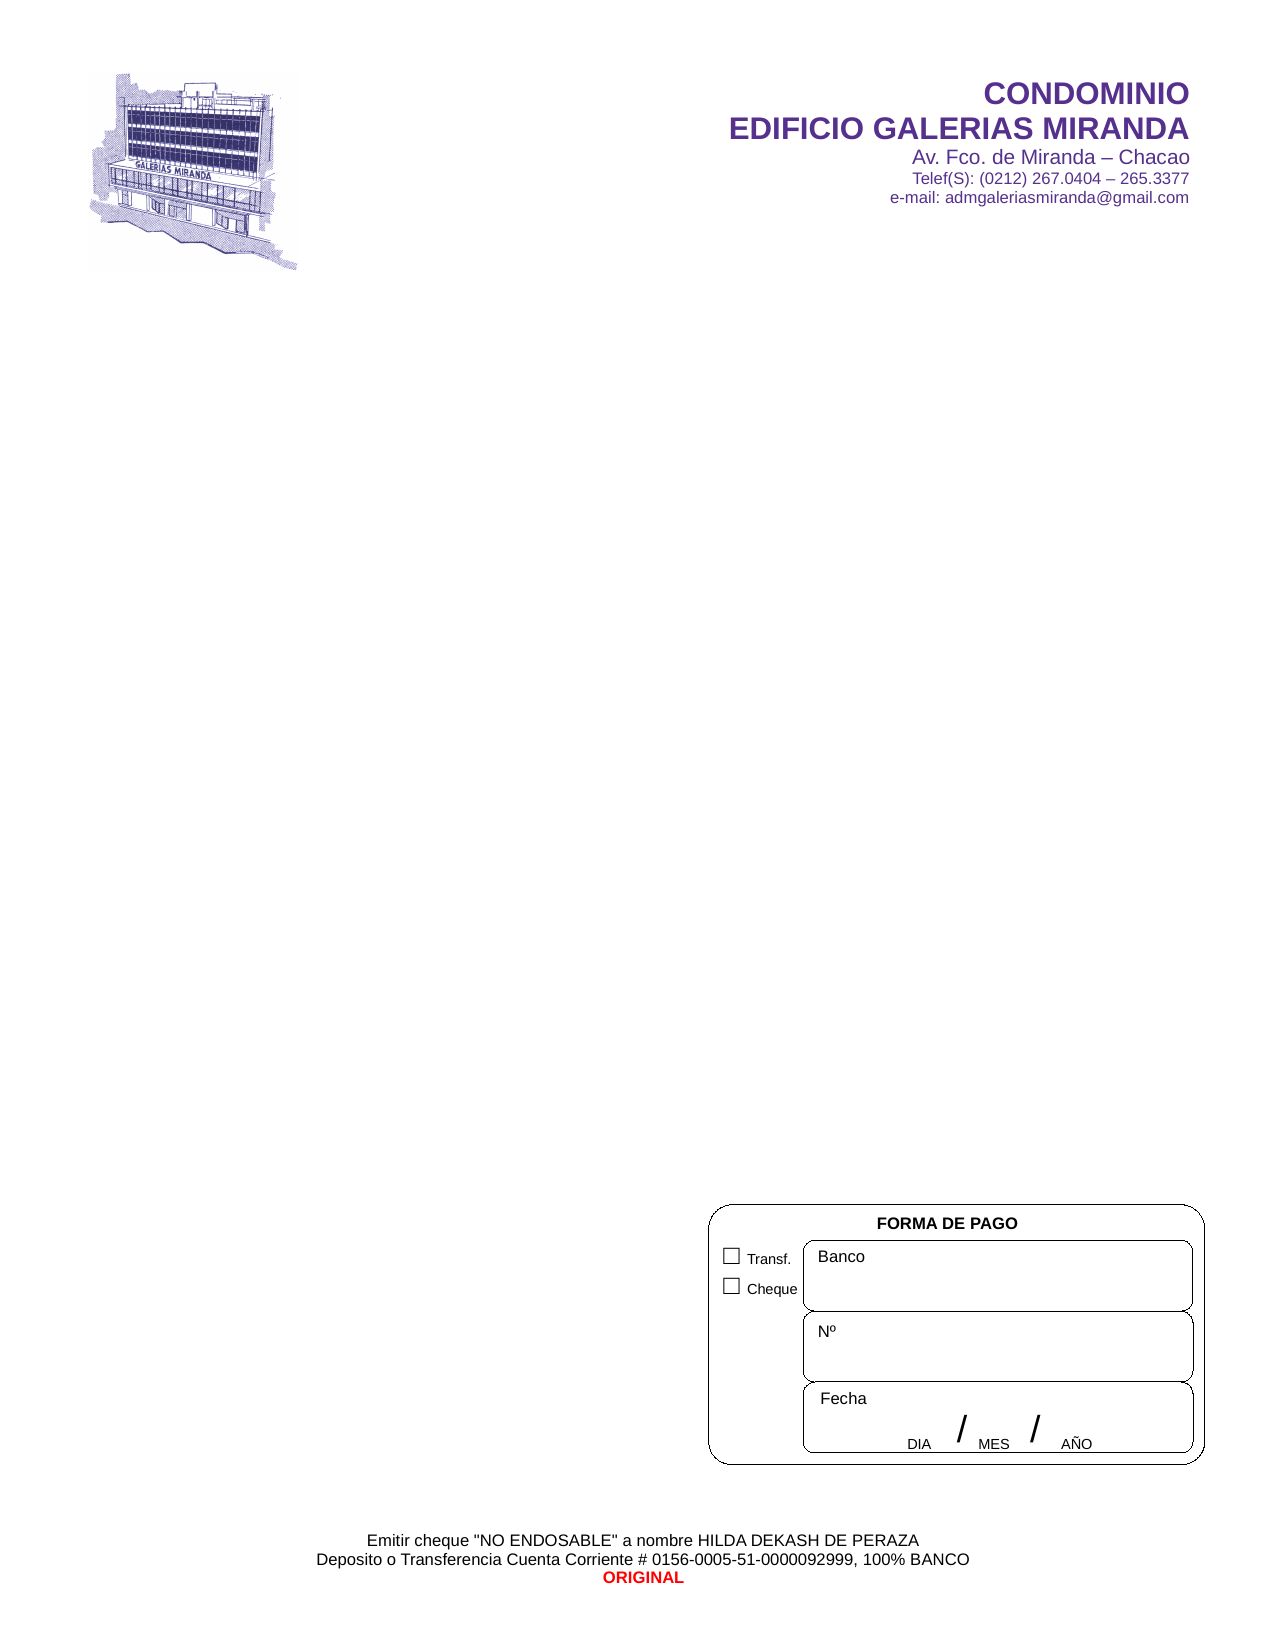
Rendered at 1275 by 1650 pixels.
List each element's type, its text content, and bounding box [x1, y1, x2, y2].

text_box FORMA DE PAGO [862, 1206, 1034, 1241]
text_box DIA MES AÑO [892, 1429, 1108, 1461]
text_box [708, 1204, 1205, 1465]
text_box □ Transf. □ Cheque [708, 1232, 813, 1309]
picture [88, 72, 299, 272]
text_box Fecha / / [805, 1381, 1119, 1458]
text_box Banco Nº [803, 1240, 881, 1349]
text_box Emitir cheque "NO ENDOSABLE" a nombre HILDA DEKASH DE PERAZA Deposito o Transferencia Cuenta Corriente # 0156-0005-51-0000092999, 100% BANCO ORIGINAL [413, 1500, 875, 1619]
text_box CONDOMINIO EDIFICIO GALERIAS MIRANDA Av. Fco. de Miranda – Chacao Telef(S): (0212) 267.0404 – 265.3377 e-mail: admgaleriasmiranda@gmail.com [732, 82, 1205, 201]
